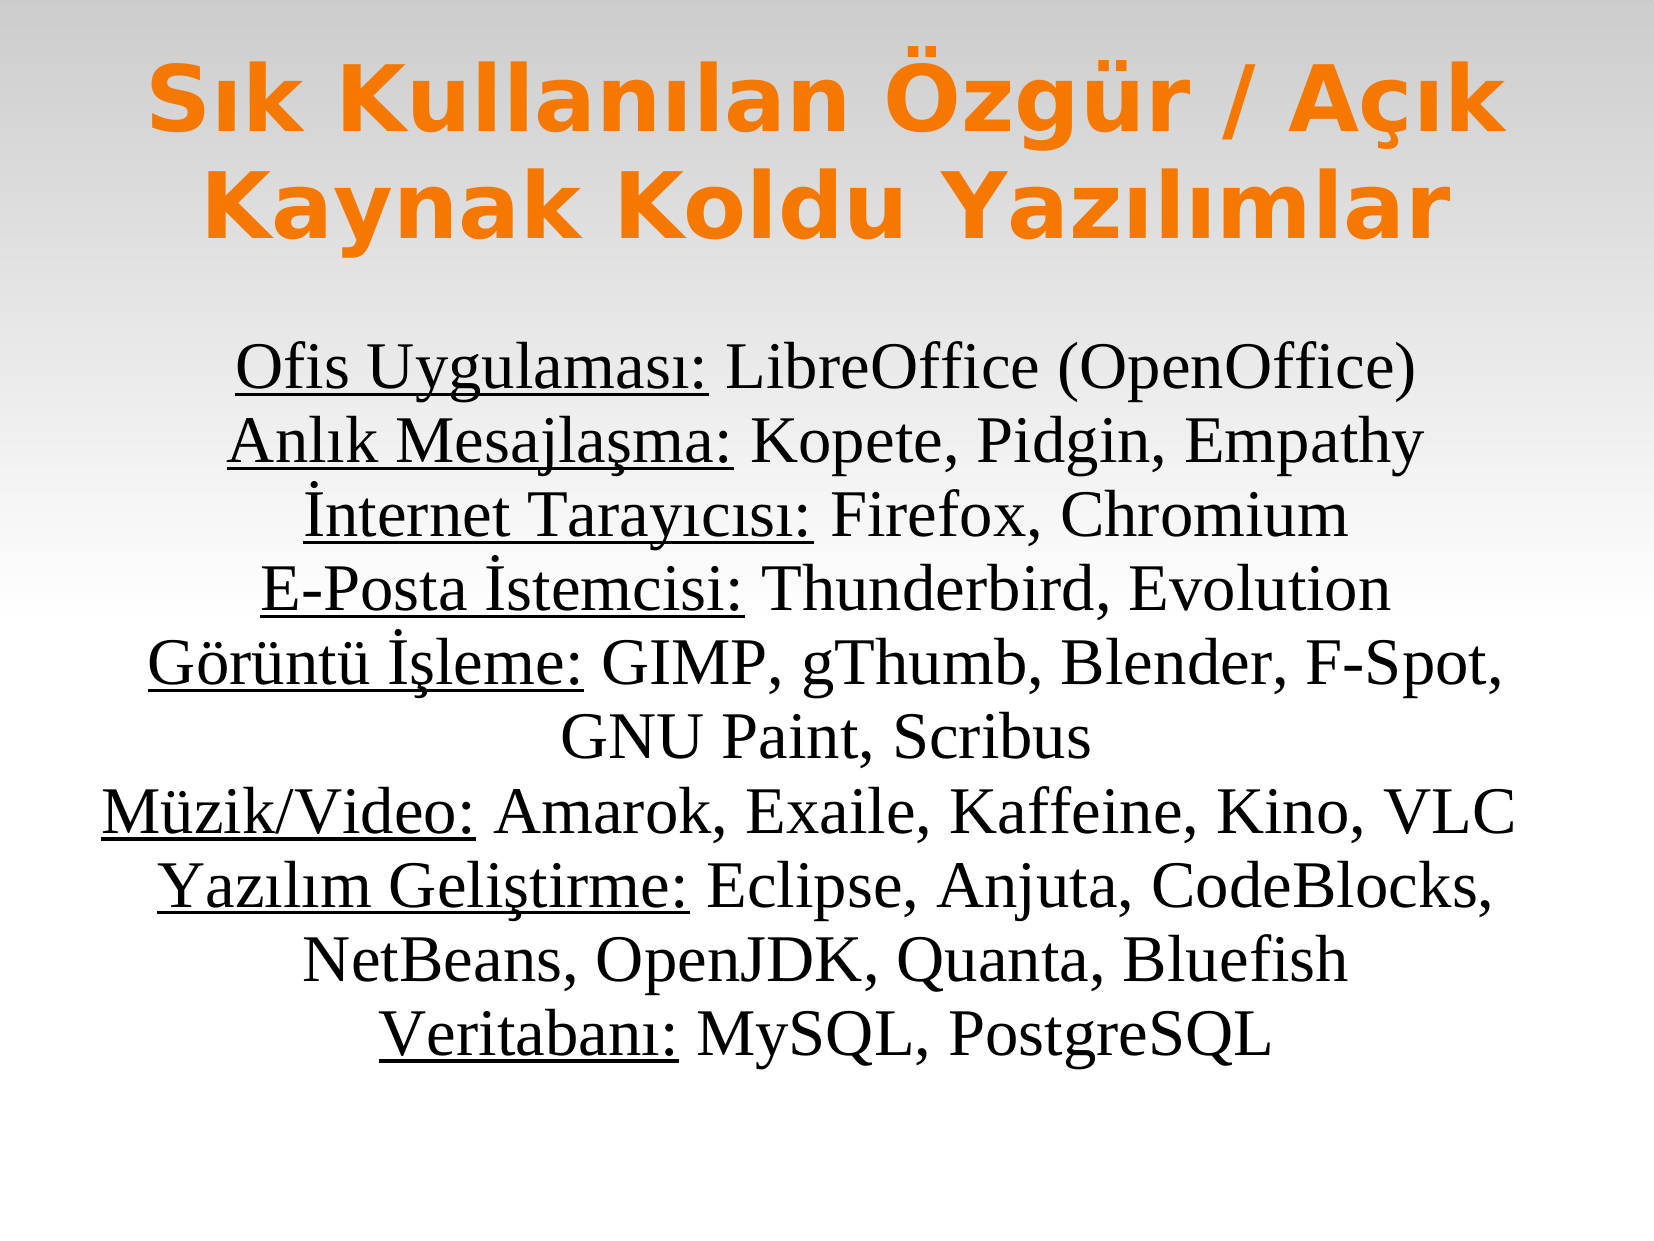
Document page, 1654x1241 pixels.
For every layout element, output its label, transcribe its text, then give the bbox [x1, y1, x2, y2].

title Sık Kullanılan Özgür / Açık Kaynak Koldu Yazılımlar [82, 45, 1571, 261]
subtitle Ofis Uygulaması: LibreOffice (OpenOffice) Anlık Mesajlaşma: Kopete, Pidgin, Empathy İnternet Tarayıcısı: Firefox, Chromium E-Posta İstemcisi: Thunderbird, Evolution Görüntü İşleme: GIMP, gThumb, Blender, F-Spot, GNU Paint, Scribus Müzik/Video: Amarok, Exaile, Kaffeine, Kino, VLC Yazılım Geliştirme: Eclipse, Anjuta, CodeBlocks, NetBeans, OpenJDK, Quanta, Bluefish Veritabanı: MySQL, PostgreSQL [82, 295, 1571, 1104]
